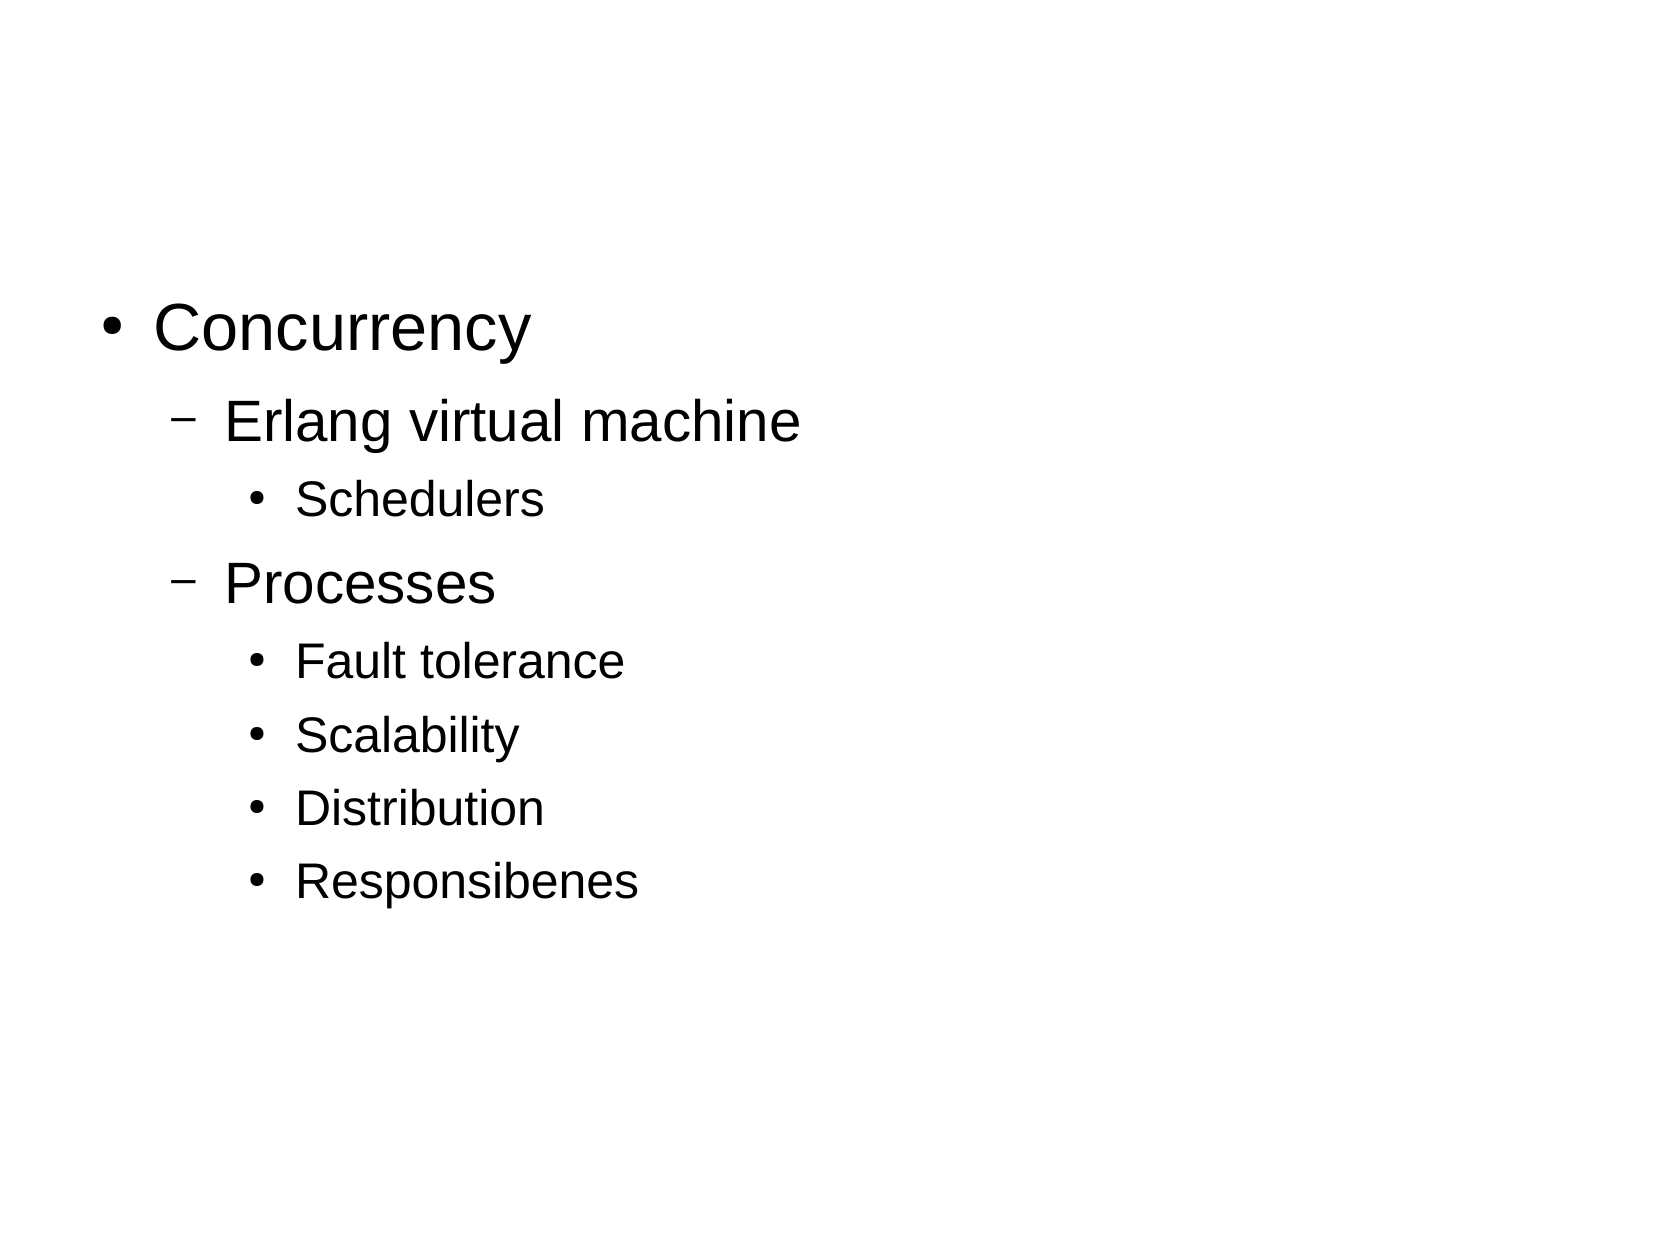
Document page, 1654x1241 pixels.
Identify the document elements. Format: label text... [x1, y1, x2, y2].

list Concurrency Erlang virtual machine Schedulers Processes Fault tolerance Scalability Distribution Responsibenes [82, 290, 1571, 1010]
